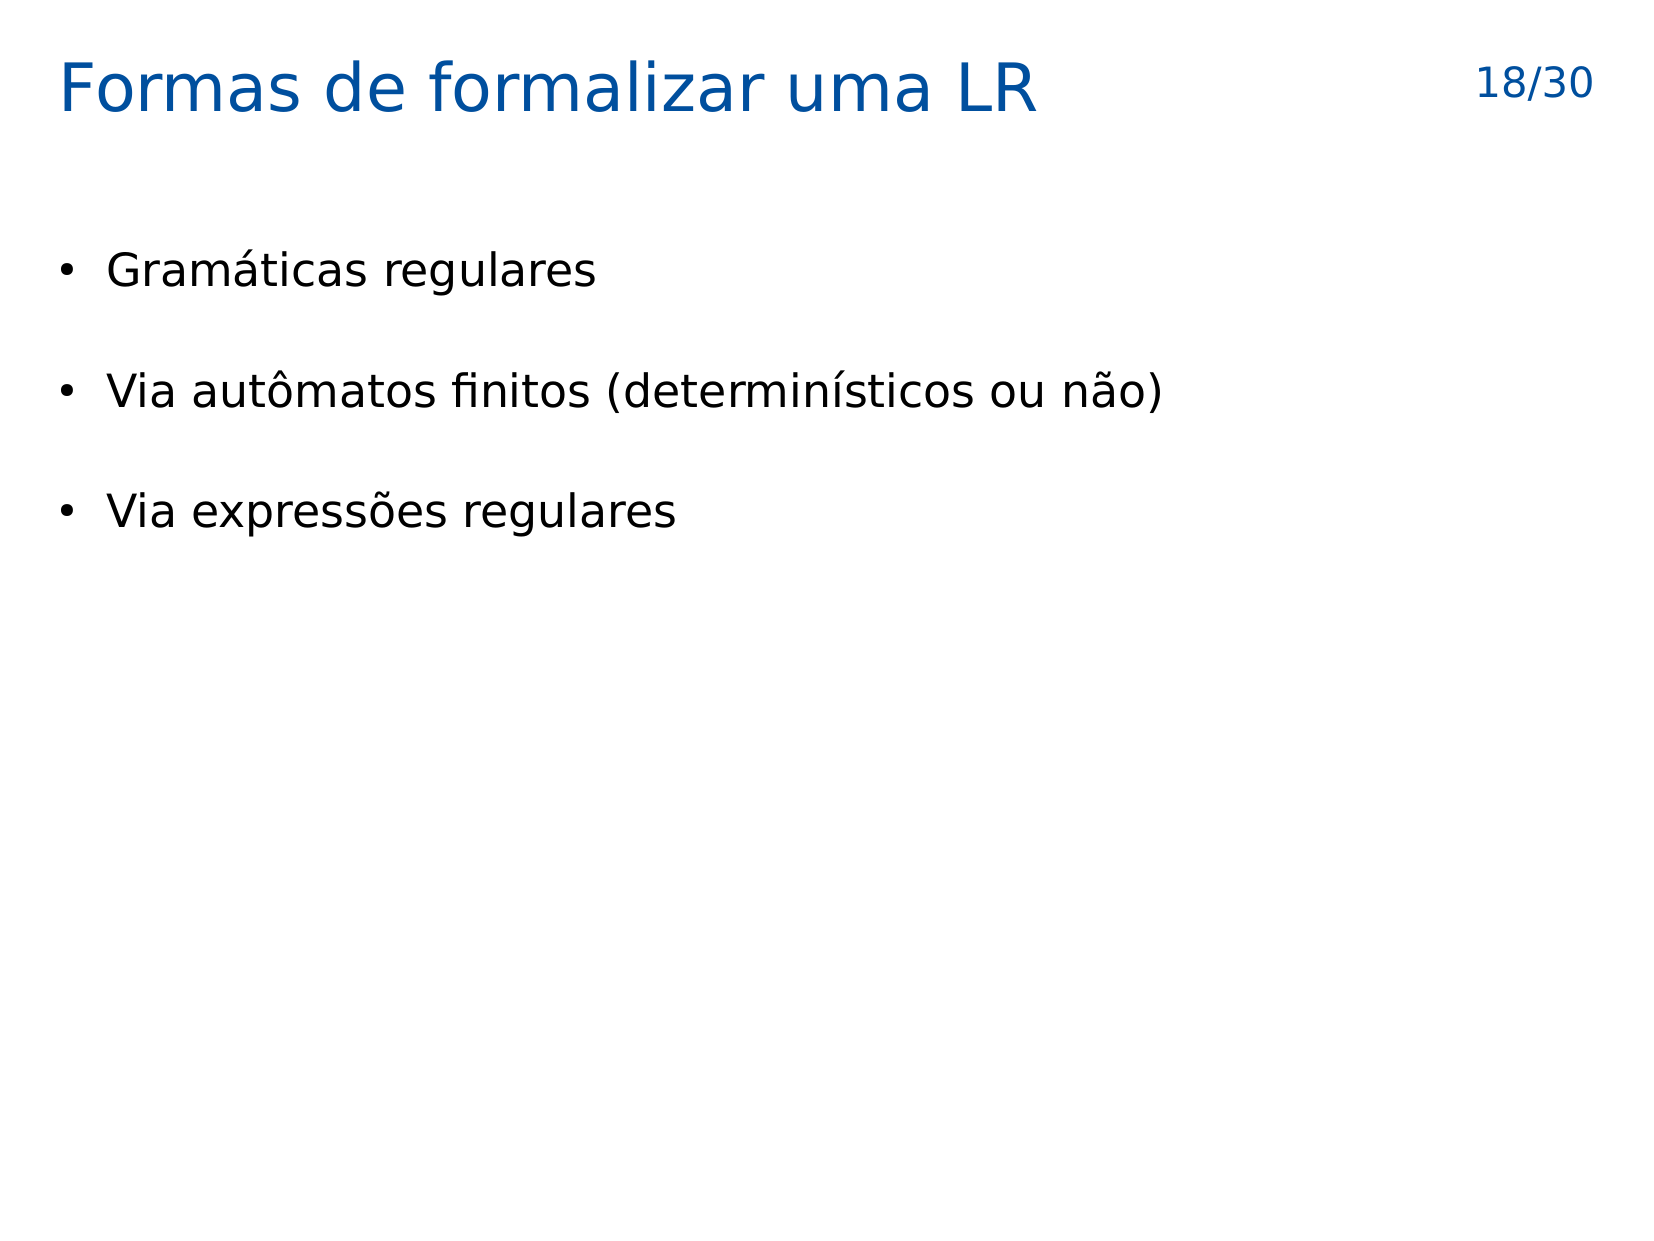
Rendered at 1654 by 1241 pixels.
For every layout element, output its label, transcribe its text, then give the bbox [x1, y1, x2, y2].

list Gramáticas regulares Via autômatos finitos (determinísticos ou não) Via expressões regulares [59, 236, 1595, 1211]
title Formas de formalizar uma LR [59, 29, 1625, 148]
